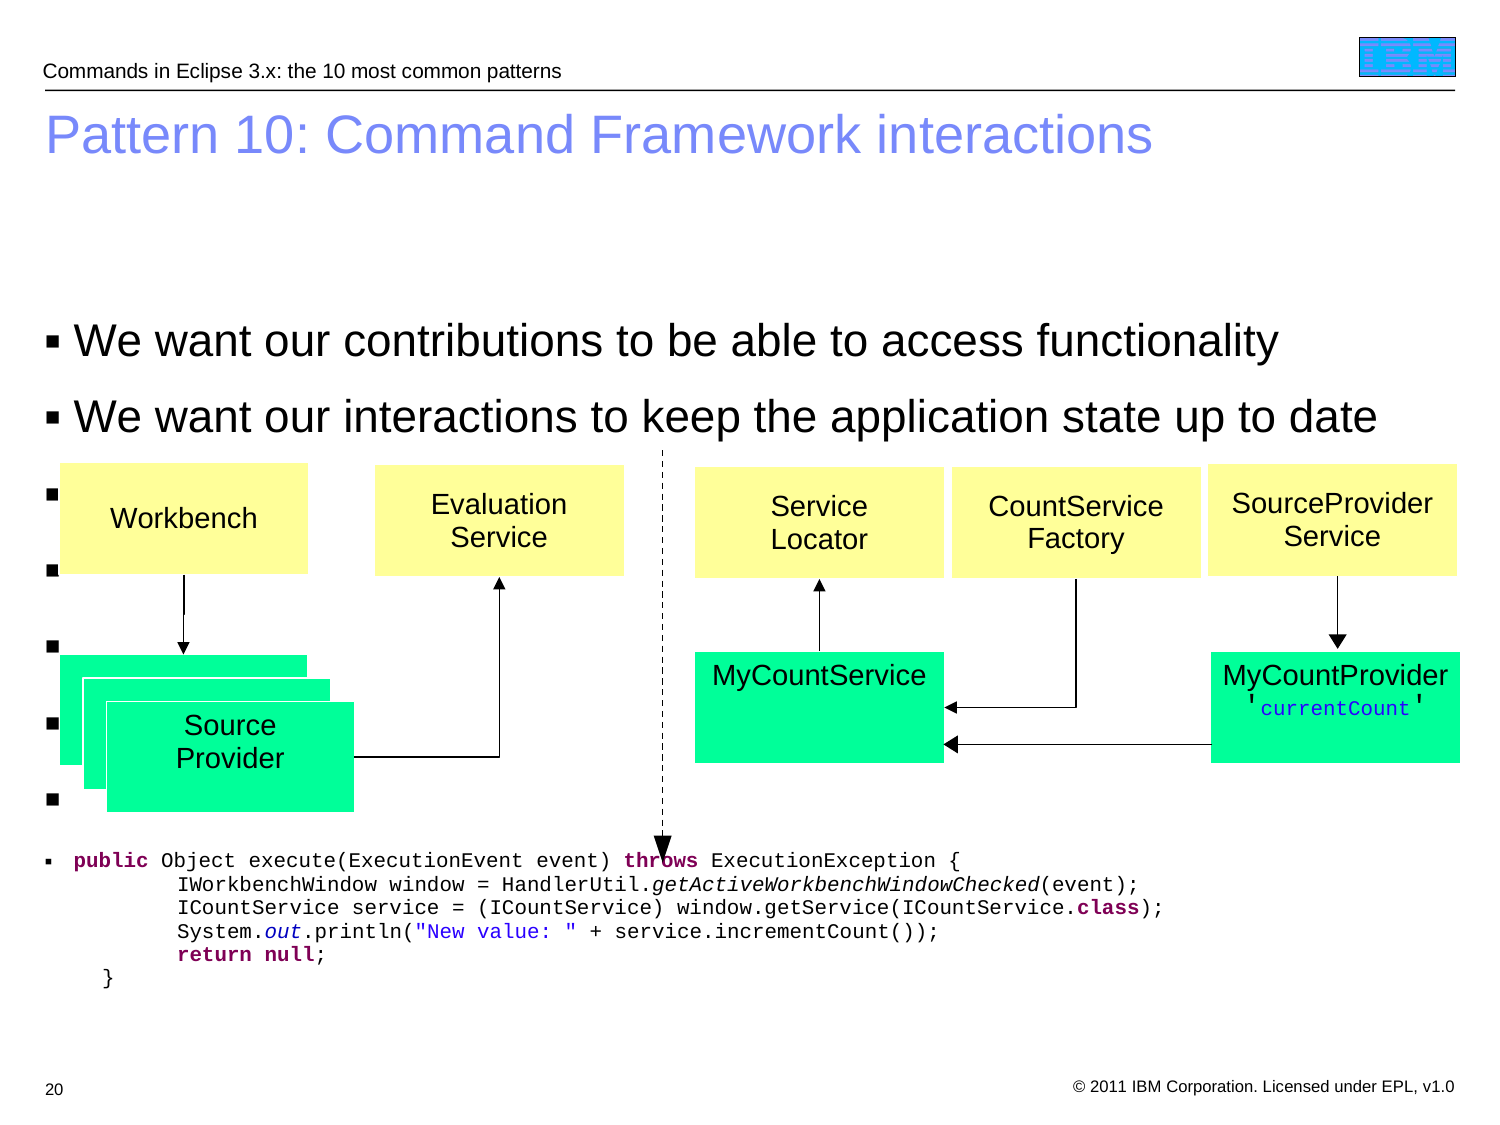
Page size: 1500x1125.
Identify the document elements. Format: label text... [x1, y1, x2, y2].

title Pattern 10: Command Framework interactions [30, 97, 1456, 218]
text_box [59, 654, 331, 790]
text_box Service Locator [694, 466, 945, 580]
text_box MyCountService [694, 651, 945, 764]
list We want our contributions to be able to access functionality We want our interactions to keep the application state up to date public Object execute(ExecutionEvent event) throws ExecutionException { IWorkbenchWindow window = HandlerUtil.getActiveWorkbenchWindowChecked(event); ICountService service = (ICountService) window.getService(ICountService.class); System.out.println("New value: " + service.incrementCount()); return null; } [30, 307, 1456, 1058]
text_box SourceProvider Service [1207, 463, 1458, 577]
text_box Commands in Eclipse 3.x: the 10 most common patterns [27, 37, 1312, 83]
text_box Workbench [58, 462, 310, 575]
text_box MyCountProvider 'currentCount' [1210, 651, 1461, 764]
text_box Source Provider [106, 701, 355, 813]
text_box Evaluation Service [374, 464, 625, 578]
text_box CountService Factory [951, 466, 1202, 579]
